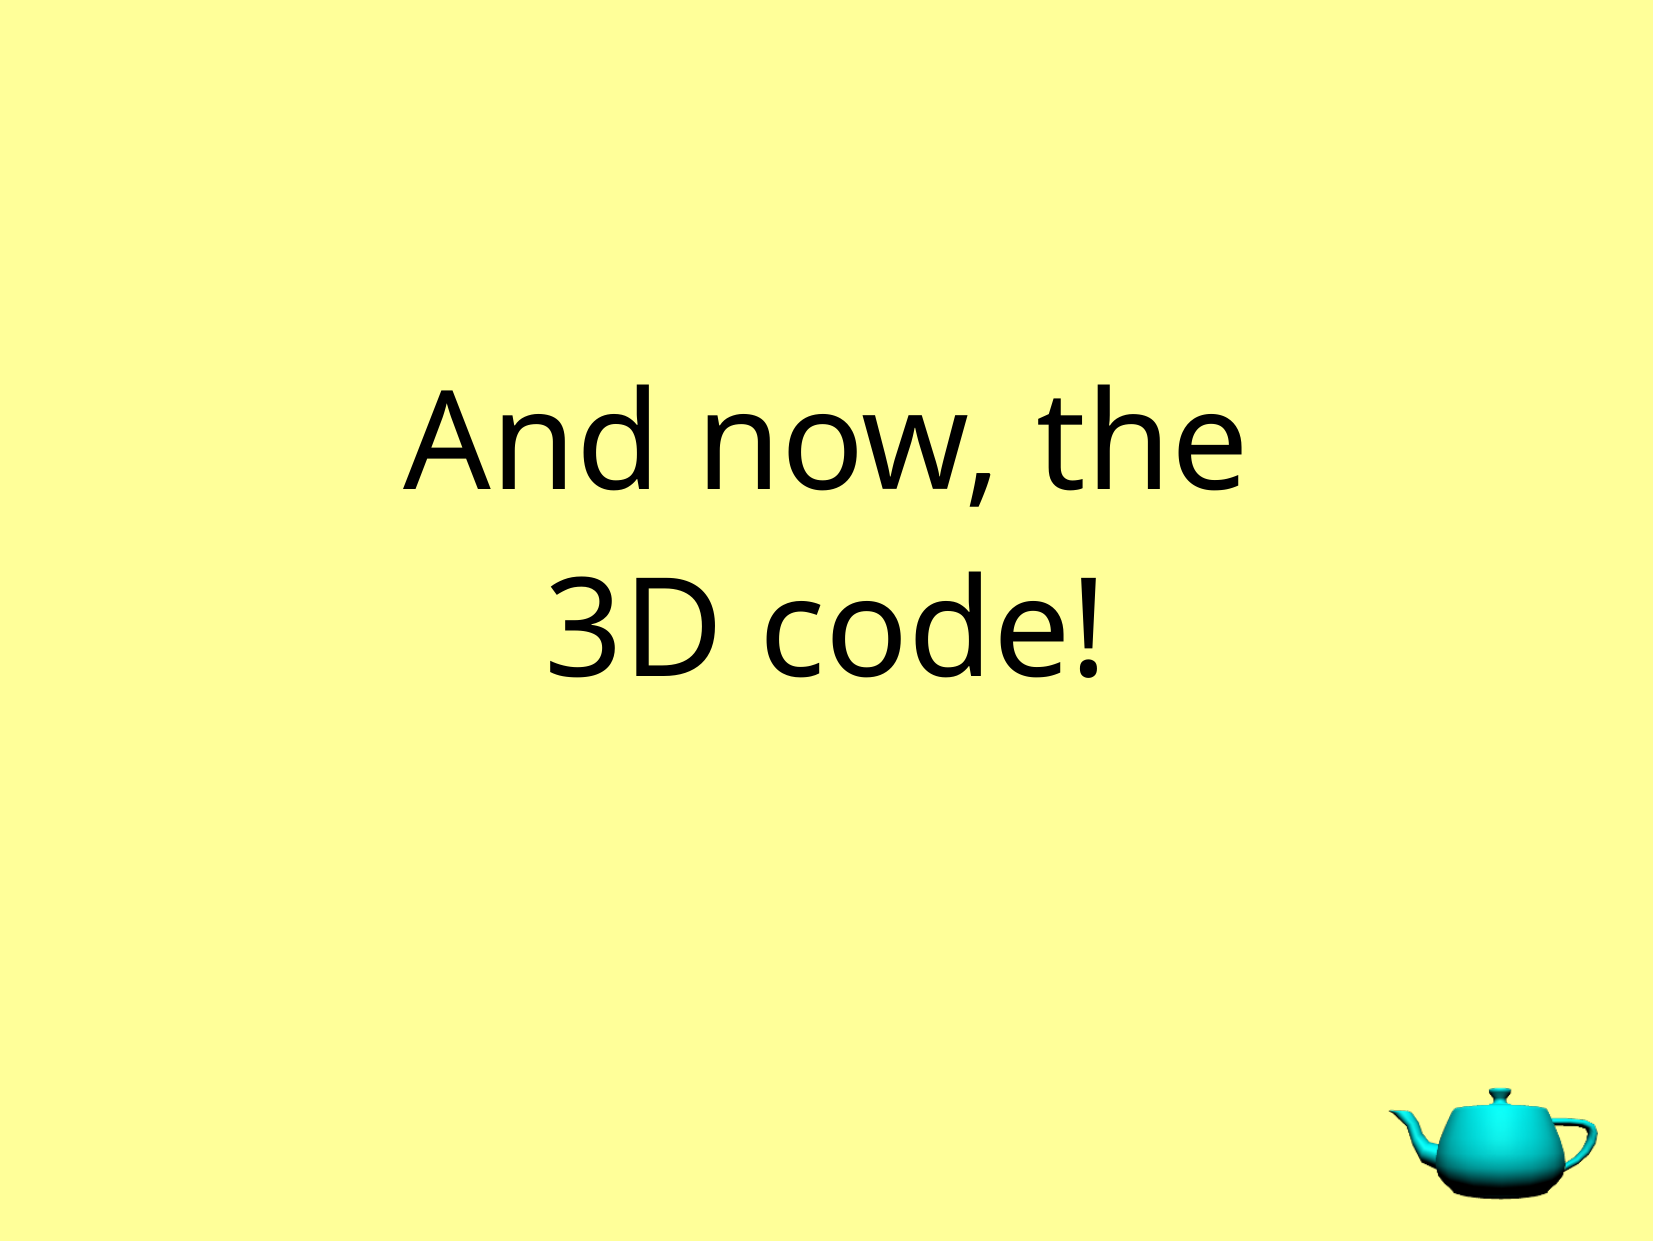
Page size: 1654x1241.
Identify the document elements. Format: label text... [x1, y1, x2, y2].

picture [1387, 1085, 1600, 1201]
subtitle And now, the 3D code! [82, 49, 1571, 1010]
